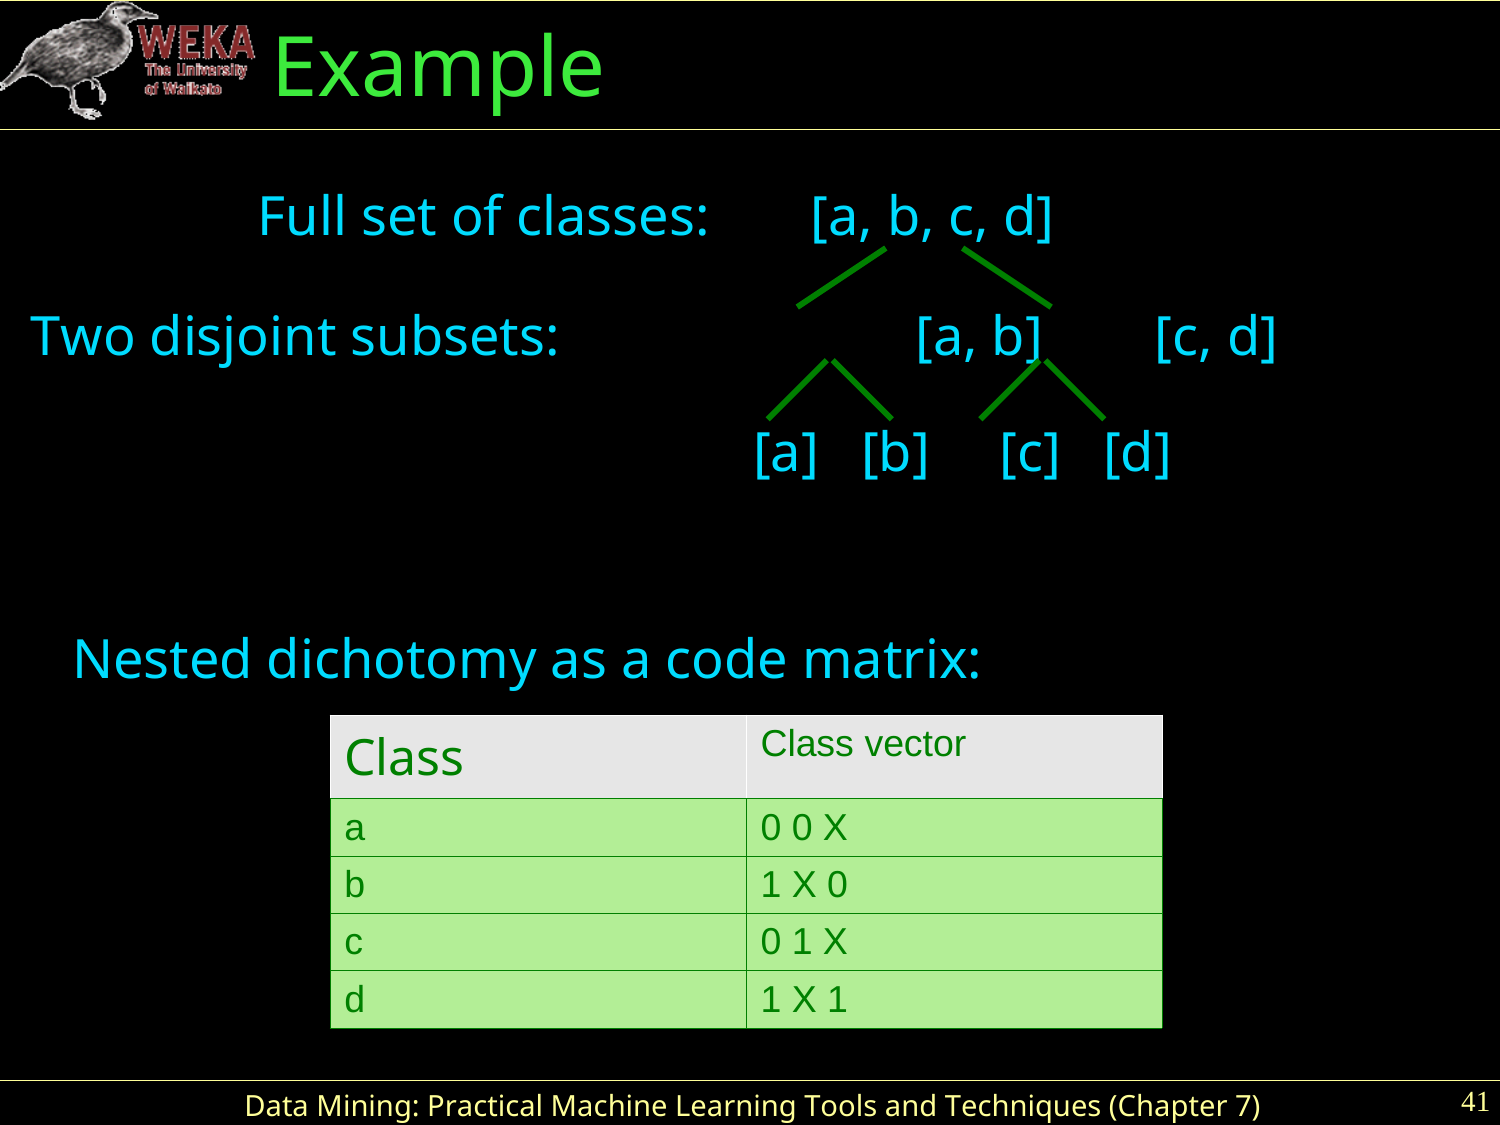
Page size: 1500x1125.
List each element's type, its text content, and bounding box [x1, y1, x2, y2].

table_cell a [331, 799, 746, 856]
list Nested dichotomy as a code matrix: [29, 620, 1329, 739]
table_cell 1 X 1 [747, 971, 1162, 1028]
table_header Class vector [747, 739, 1162, 798]
list Full set of classes: [a, b, c, d] [215, 177, 1182, 296]
table_cell 0 0 X [747, 799, 1162, 856]
table_cell c [331, 914, 746, 970]
table_cell b [331, 857, 746, 913]
table_cell d [331, 971, 746, 1028]
title Example [263, 0, 1500, 159]
list Two disjoint subsets: [a, b] [c, d] [0, 297, 1287, 416]
table_header Class [331, 739, 746, 798]
picture [0, 1, 263, 129]
table_cell 1 X 0 [747, 857, 1162, 913]
list [a] [b] [c] [d] [206, 413, 1173, 532]
table_cell 0 1 X [747, 914, 1162, 970]
